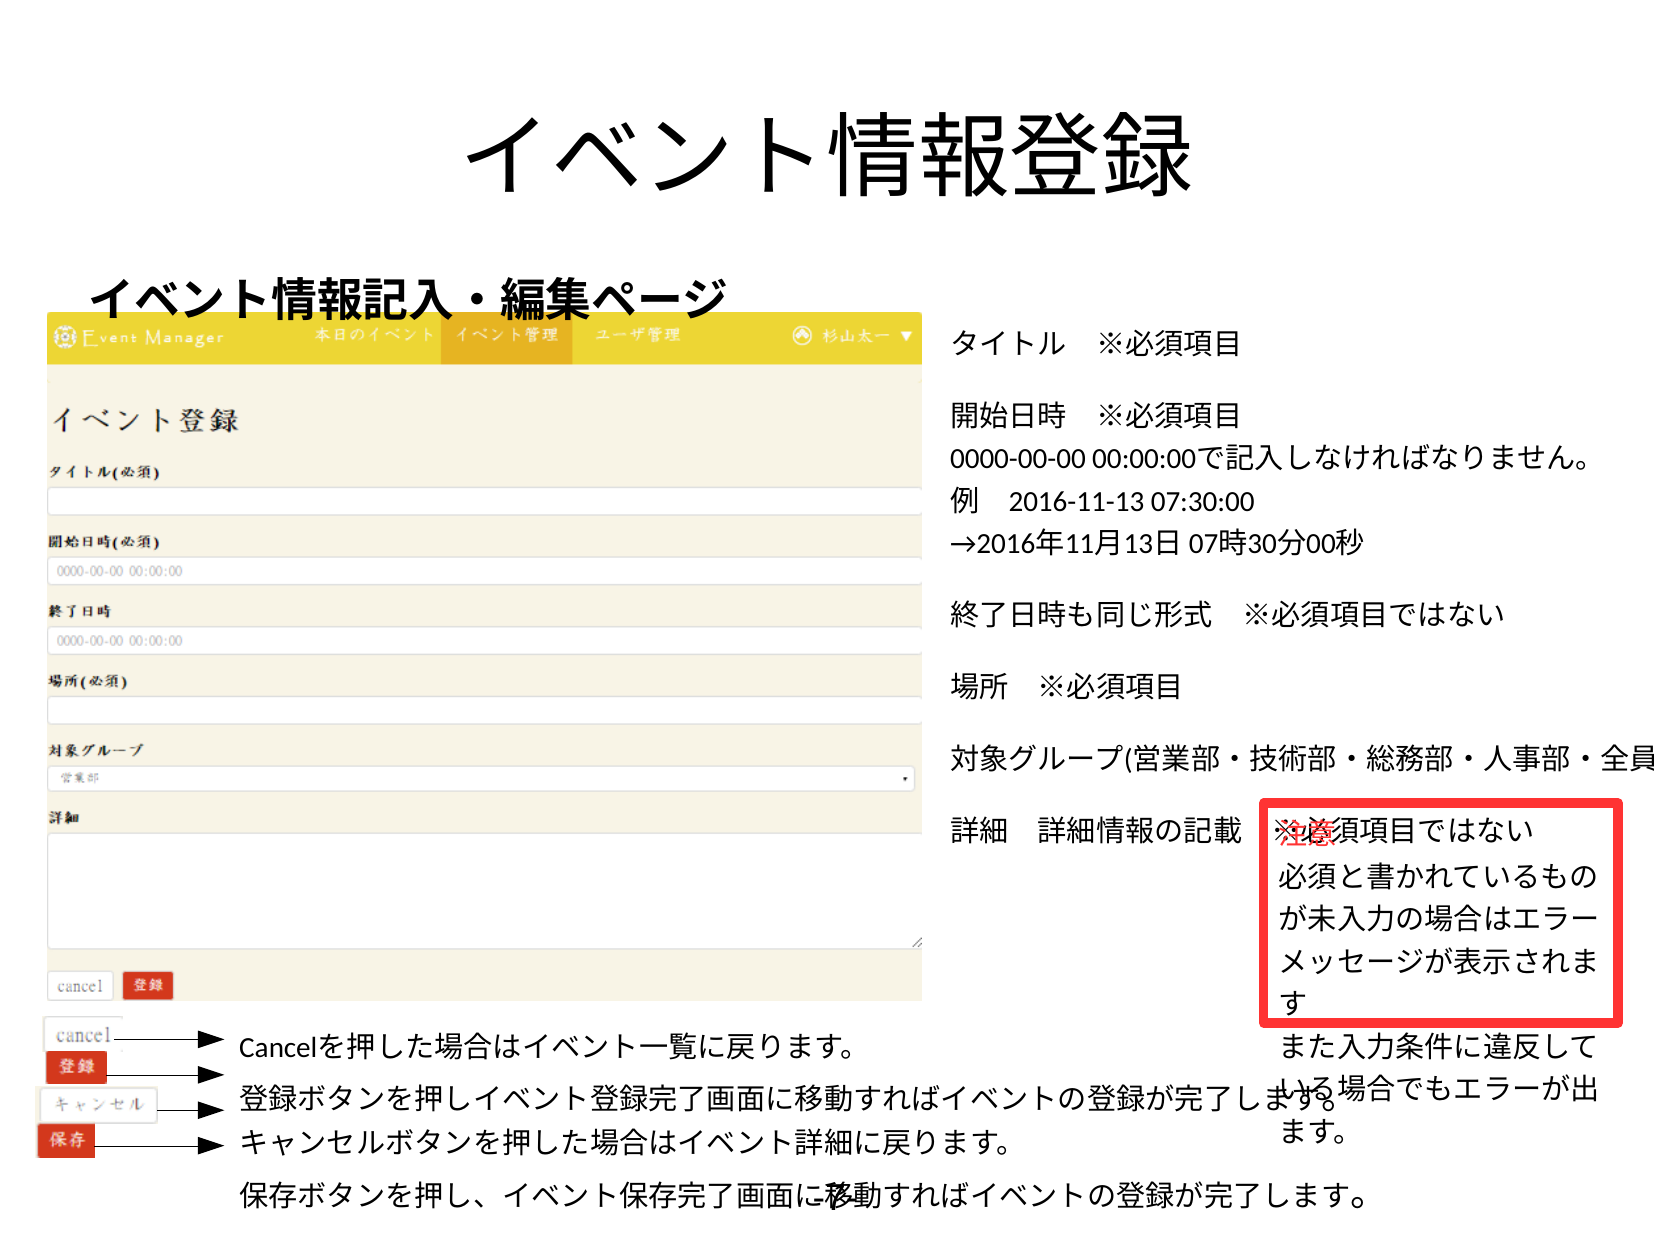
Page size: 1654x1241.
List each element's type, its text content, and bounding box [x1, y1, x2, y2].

text_box イベント情報記入・編集ページ [73, 256, 792, 363]
picture [47, 312, 922, 1001]
picture [35, 1086, 158, 1158]
text_box タイトル ※必須項目 開始日時 ※必須項目 0000-00-00 00:00:00で記入しなければなりません。 例 2016-11-13 07:30:00 →2016年11月13日 07時30分00秒 終了日時も同じ形式 ※必須項目ではない 場所 ※必須項目 対象グループ(営業部・技術部・総務部・人事部・全員) 詳細 詳細情報の記載 ※必須項目ではない [935, 312, 1654, 763]
picture [42, 1016, 123, 1084]
text_box -7- [0, 1169, 1654, 1227]
text_box Cancelを押した場合はイベント一覧に戻ります。 登録ボタンを押しイベント登録完了画面に移動すればイベントの登録が完了します。 キャンセルボタンを押した場合はイベント詳細に戻ります。 保存ボタンを押し、イベント保存完了画面に移動すればイベントの登録が完了します。 [224, 1015, 1371, 1169]
title イベント情報登録 [82, 49, 1571, 257]
text_box 注意 必須と書かれているものが未入力の場合はエラーメッセージが表示されます また入力条件に違反している場合でもエラーが出ます。 [1268, 808, 1613, 1018]
